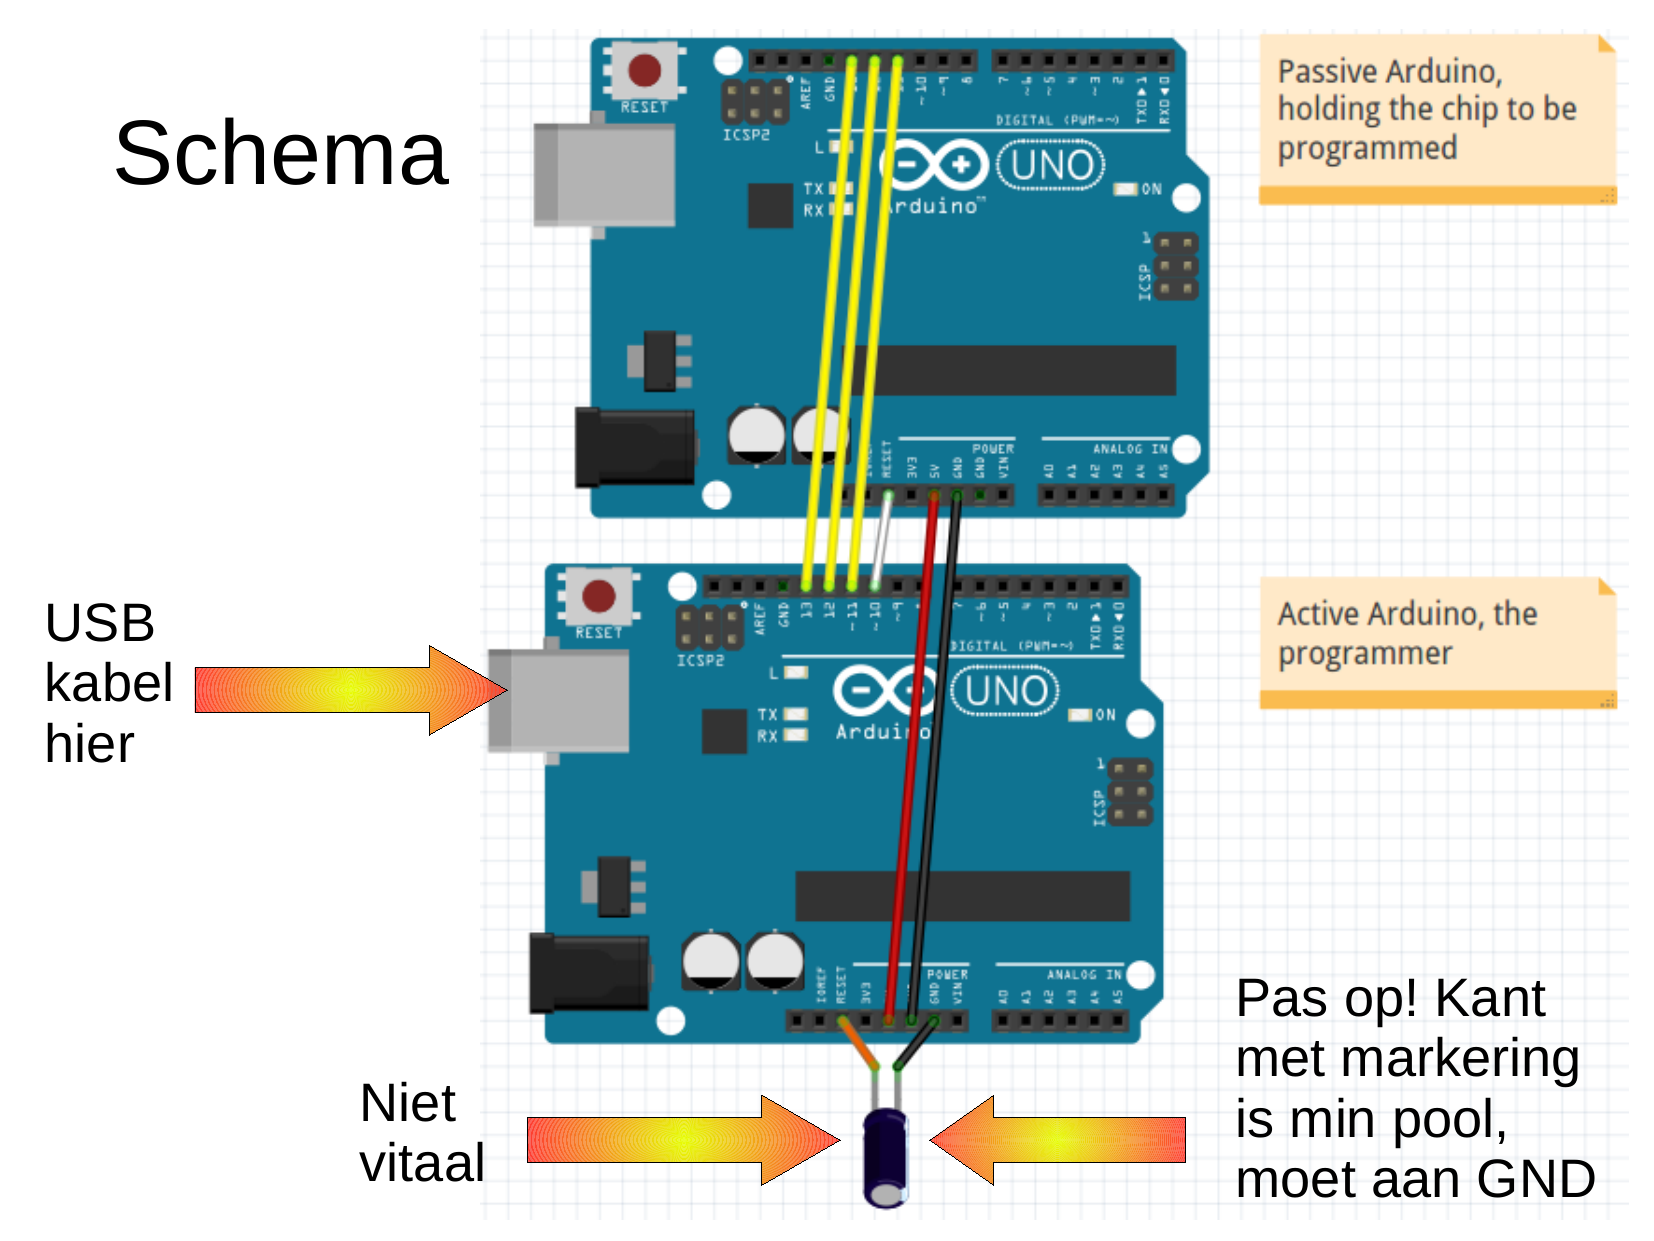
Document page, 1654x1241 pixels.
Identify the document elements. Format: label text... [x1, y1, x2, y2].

text_box [929, 1095, 1186, 1186]
text_box Pas op! Kant met markering is min pool, moet aan GND [1220, 960, 1635, 1218]
text_box [271, 645, 508, 736]
picture [480, 29, 1629, 1220]
title Schema [82, 49, 480, 257]
text_box Niet vitaal [345, 1065, 511, 1216]
text_box [527, 1095, 841, 1186]
text_box USB kabel hier [30, 585, 271, 811]
